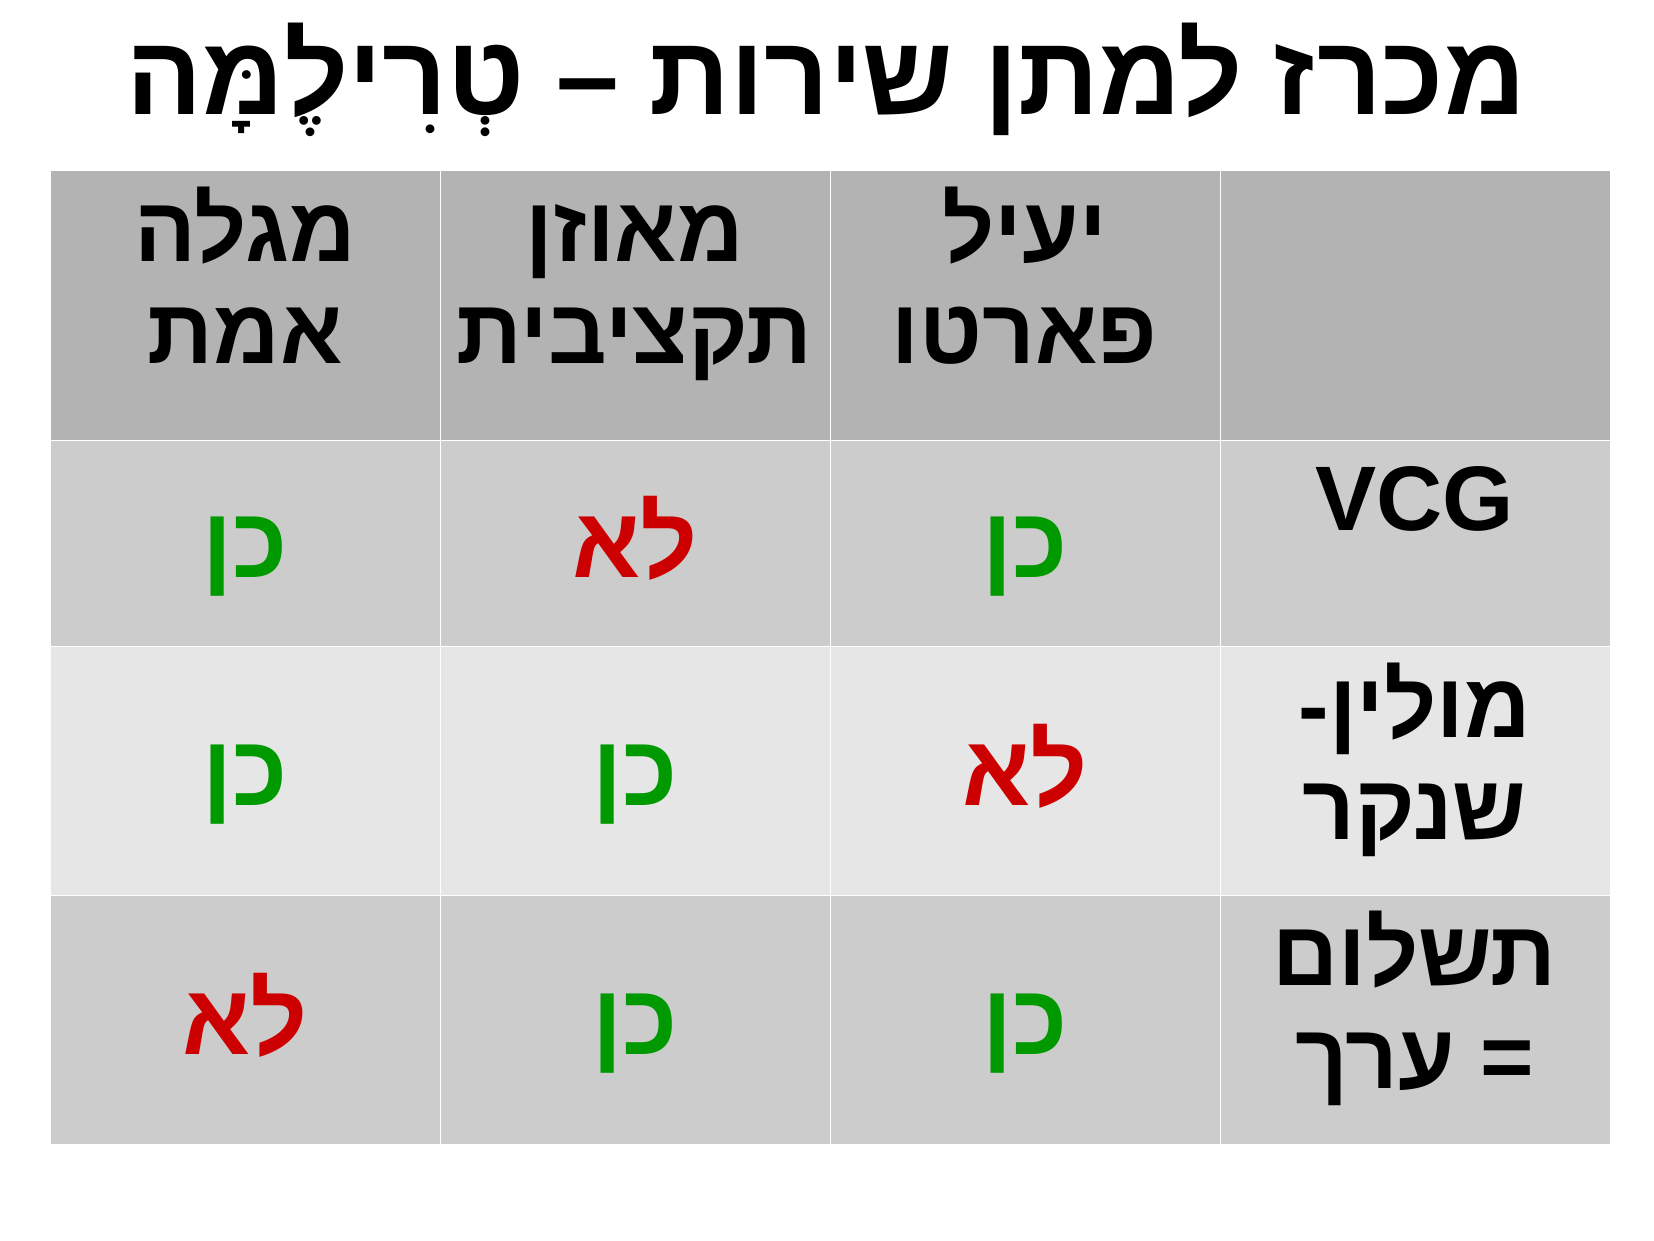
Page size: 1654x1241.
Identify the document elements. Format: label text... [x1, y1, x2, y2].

table_cell תשלום = ערך [1221, 896, 1610, 1144]
table_header [1221, 171, 1610, 440]
table_cell כן [51, 441, 440, 646]
title מכרז למתן שירות – טְרִילֶמָּה [0, 0, 1654, 151]
table_header מגלה אמת [51, 171, 440, 440]
table_cell כן [51, 647, 440, 895]
table_header מאוזן תקציבית [441, 171, 830, 440]
table_cell כן [441, 896, 830, 1144]
table_cell כן [831, 896, 1220, 1144]
table_cell לא [51, 896, 440, 1144]
table_cell מולין- שנקר [1221, 647, 1610, 895]
table_cell לא [831, 647, 1220, 895]
table_cell כן [831, 441, 1220, 646]
table_header יעיל פארטו [831, 171, 1220, 440]
table_cell VCG [1221, 441, 1610, 646]
table_cell לא [441, 441, 830, 646]
table_cell כן [441, 647, 830, 895]
